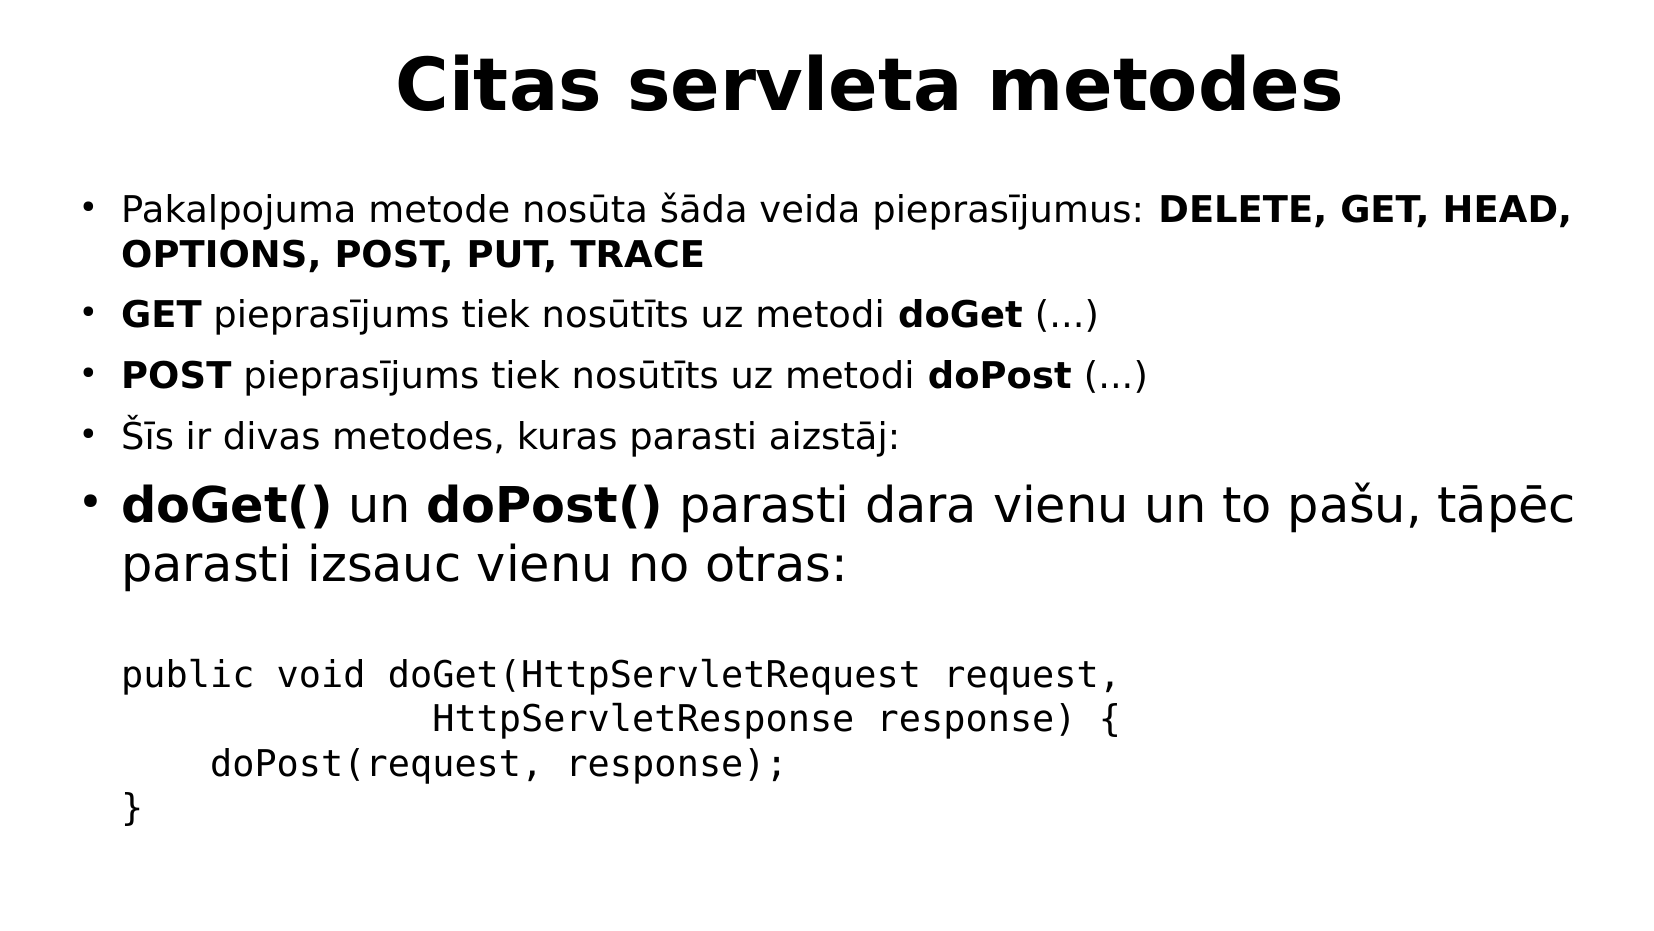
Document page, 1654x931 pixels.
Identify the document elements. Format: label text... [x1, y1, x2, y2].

title Citas servleta metodes [165, 19, 1575, 133]
list Pakalpojuma metode nosūta šāda veida pieprasījumus: DELETE, GET, HEAD, OPTIONS, POST, PUT, TRACE GET pieprasījums tiek nosūtīts uz metodi doGet (...) POST pieprasījums tiek nosūtīts uz metodi doPost (...) Šīs ir divas metodes, kuras parasti aizstāj: doGet() un doPost() parasti dara vienu un to pašu, tāpēc parasti izsauc vienu no otras: public void doGet(HttpServletRequest request, HttpServletResponse response) { doPost(request, response); } [68, 185, 1620, 832]
